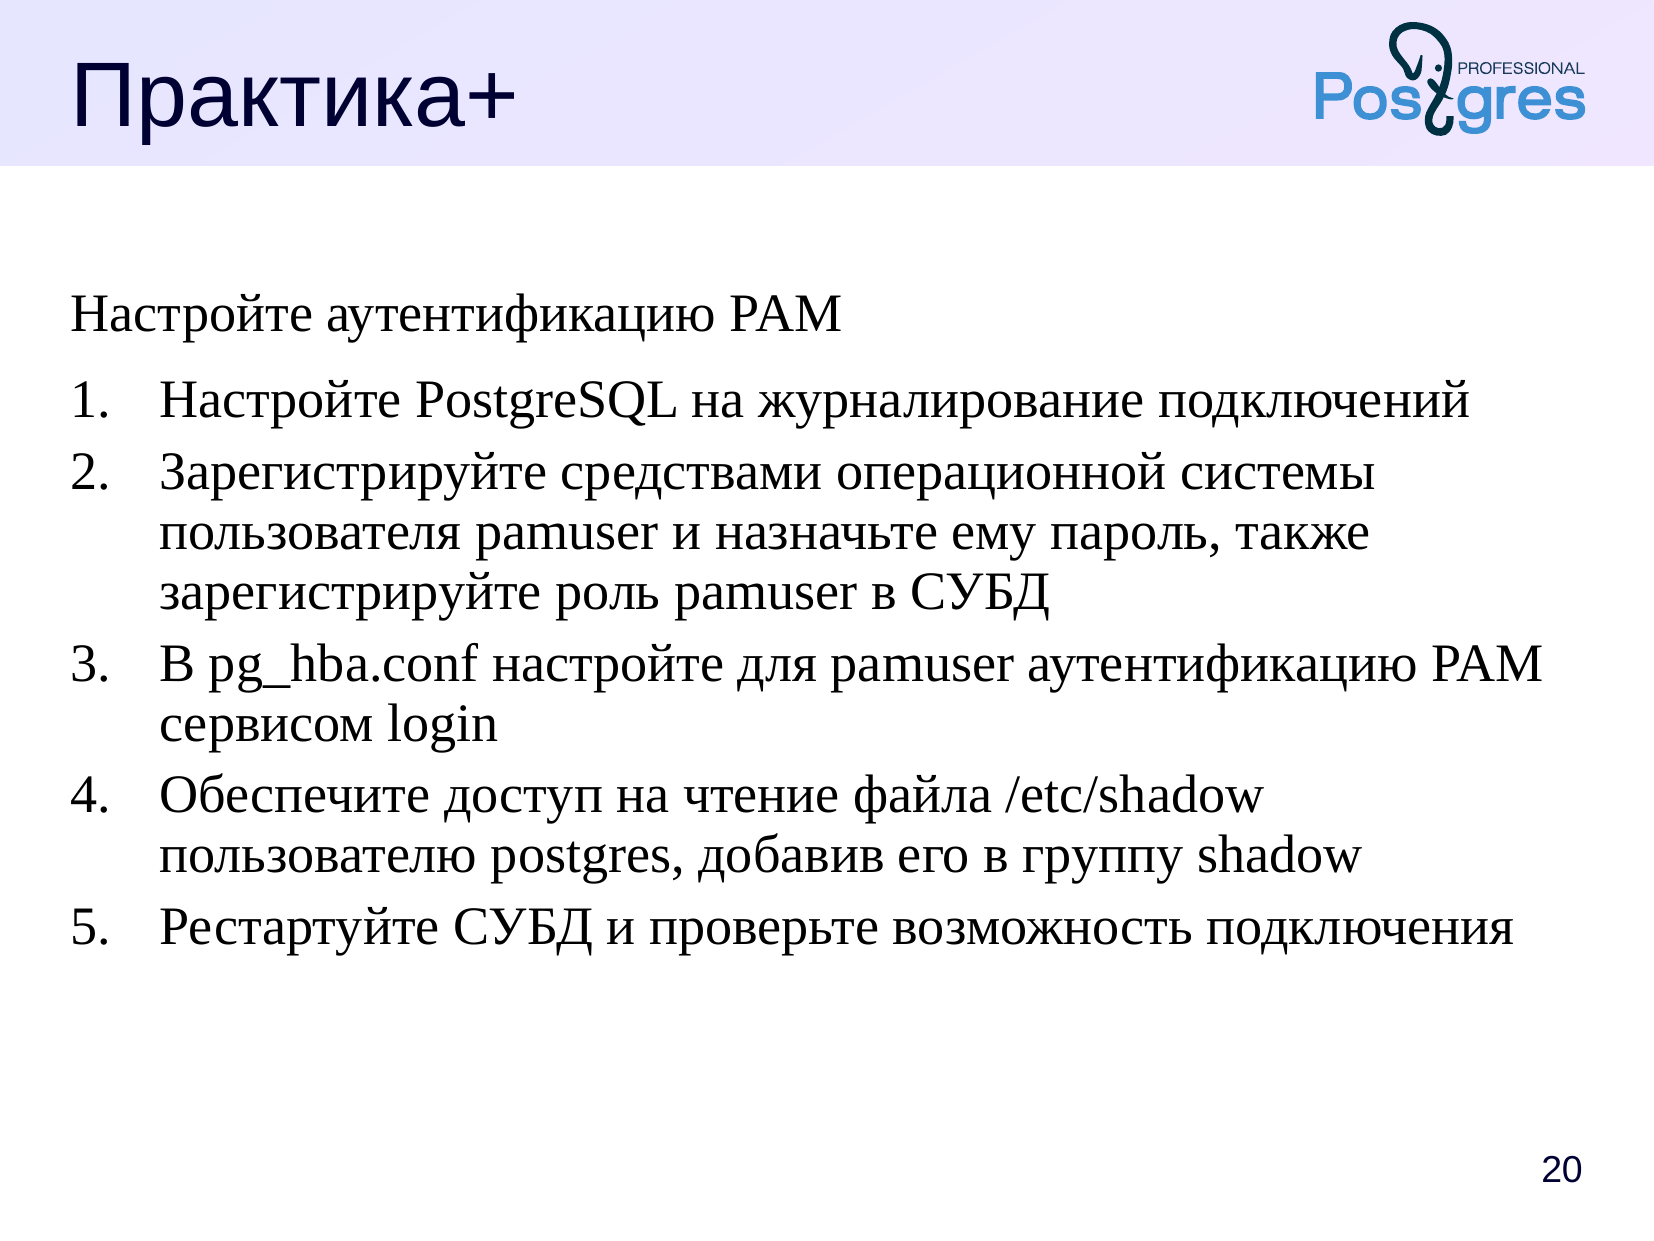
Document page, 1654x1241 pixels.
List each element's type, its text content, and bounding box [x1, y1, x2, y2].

list Настройте аутентификацию PAM Настройте PostgreSQL на журналирование подключений Зарегистрируйте средствами операционной системы пользователя pamuser и назначьте ему пароль, также зарегистрируйте роль pamuser в СУБД В pg_hba.conf настройте для pamuser аутентификацию PAM сервисом login Обеспечите доступ на чтение файла /etc/shadow пользователю postgres, добавив его в группу shadow Рестартуйте СУБД и проверьте возможность подключения [70, 283, 1583, 1134]
title Практика+ [70, 43, 1241, 147]
